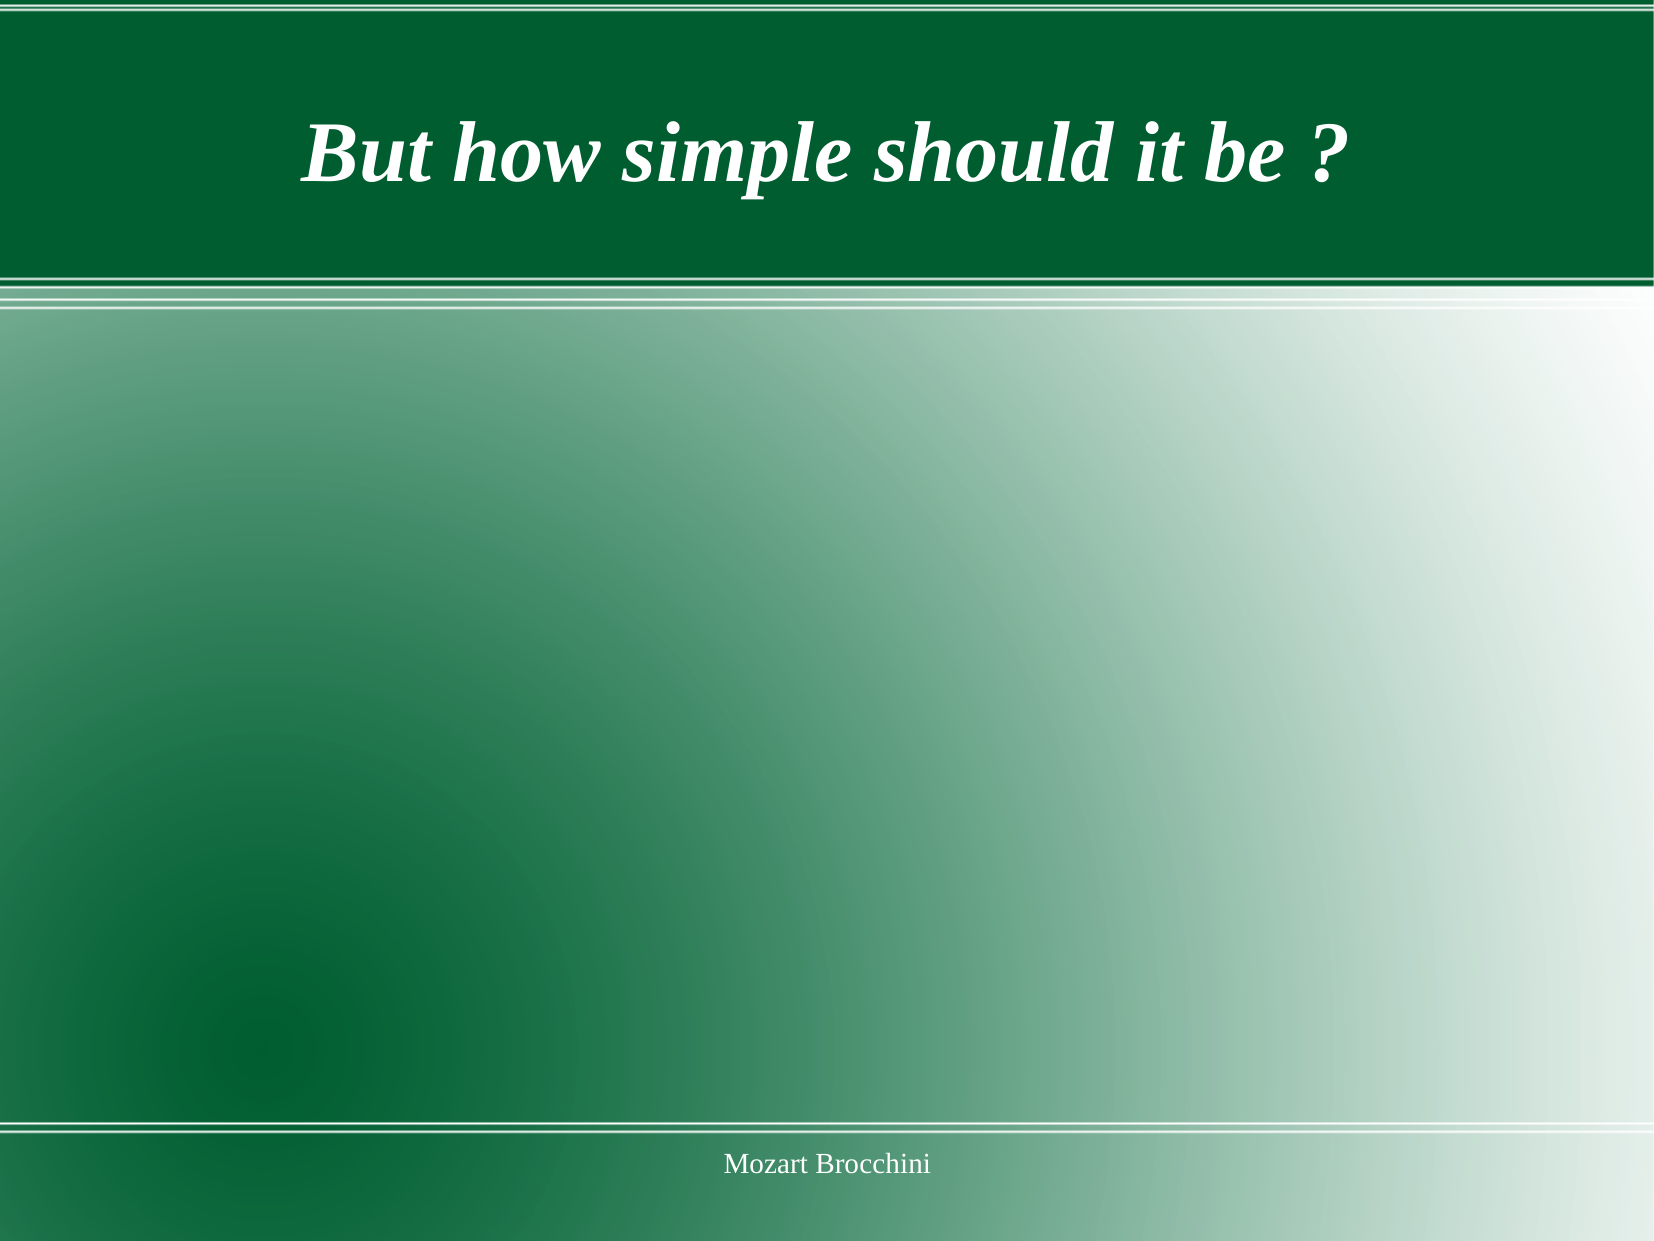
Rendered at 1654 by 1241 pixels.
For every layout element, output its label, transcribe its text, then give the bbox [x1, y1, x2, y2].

picture [0, 0, 1654, 1241]
title But how simple should it be ? [82, 49, 1571, 257]
